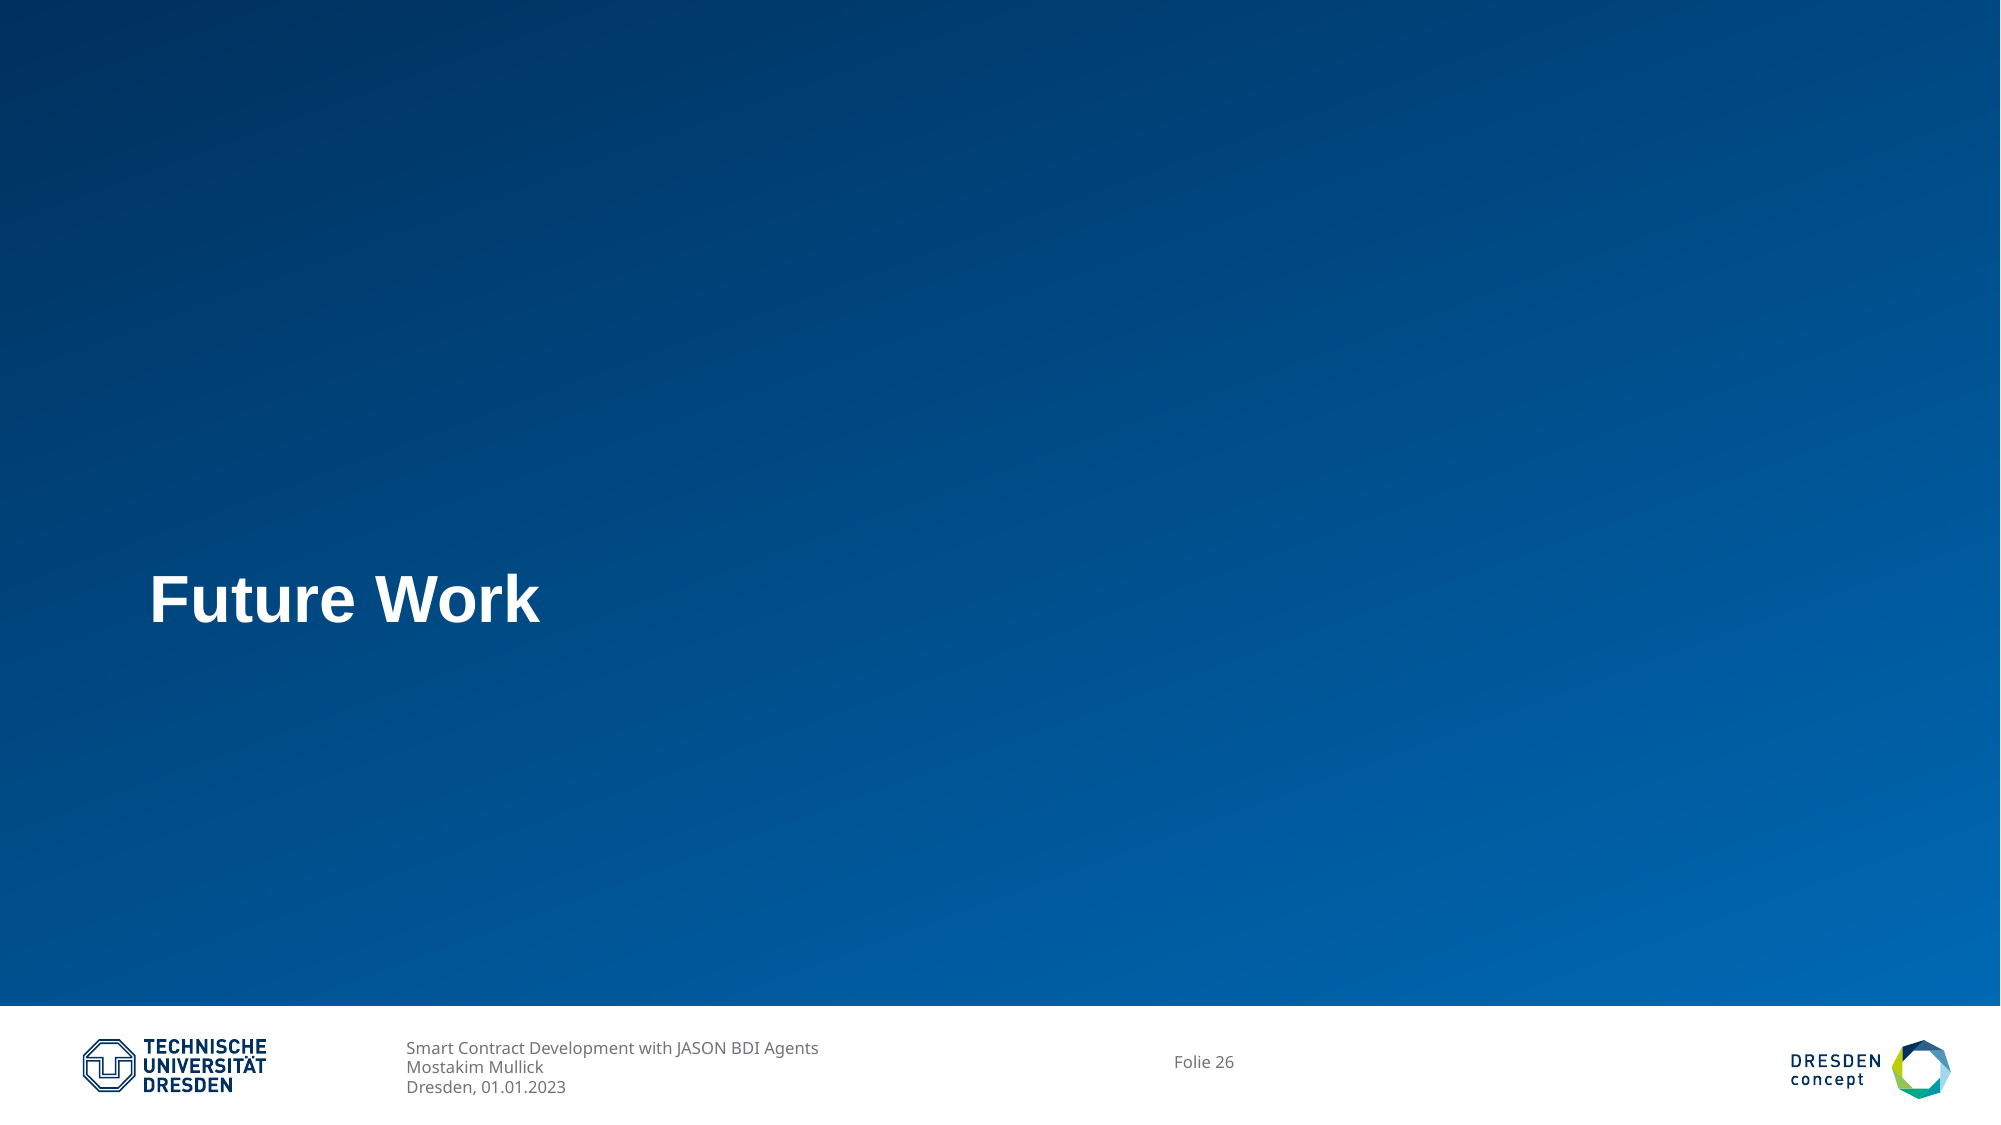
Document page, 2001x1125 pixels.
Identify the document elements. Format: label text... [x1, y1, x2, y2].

list Future Work [149, 556, 545, 718]
